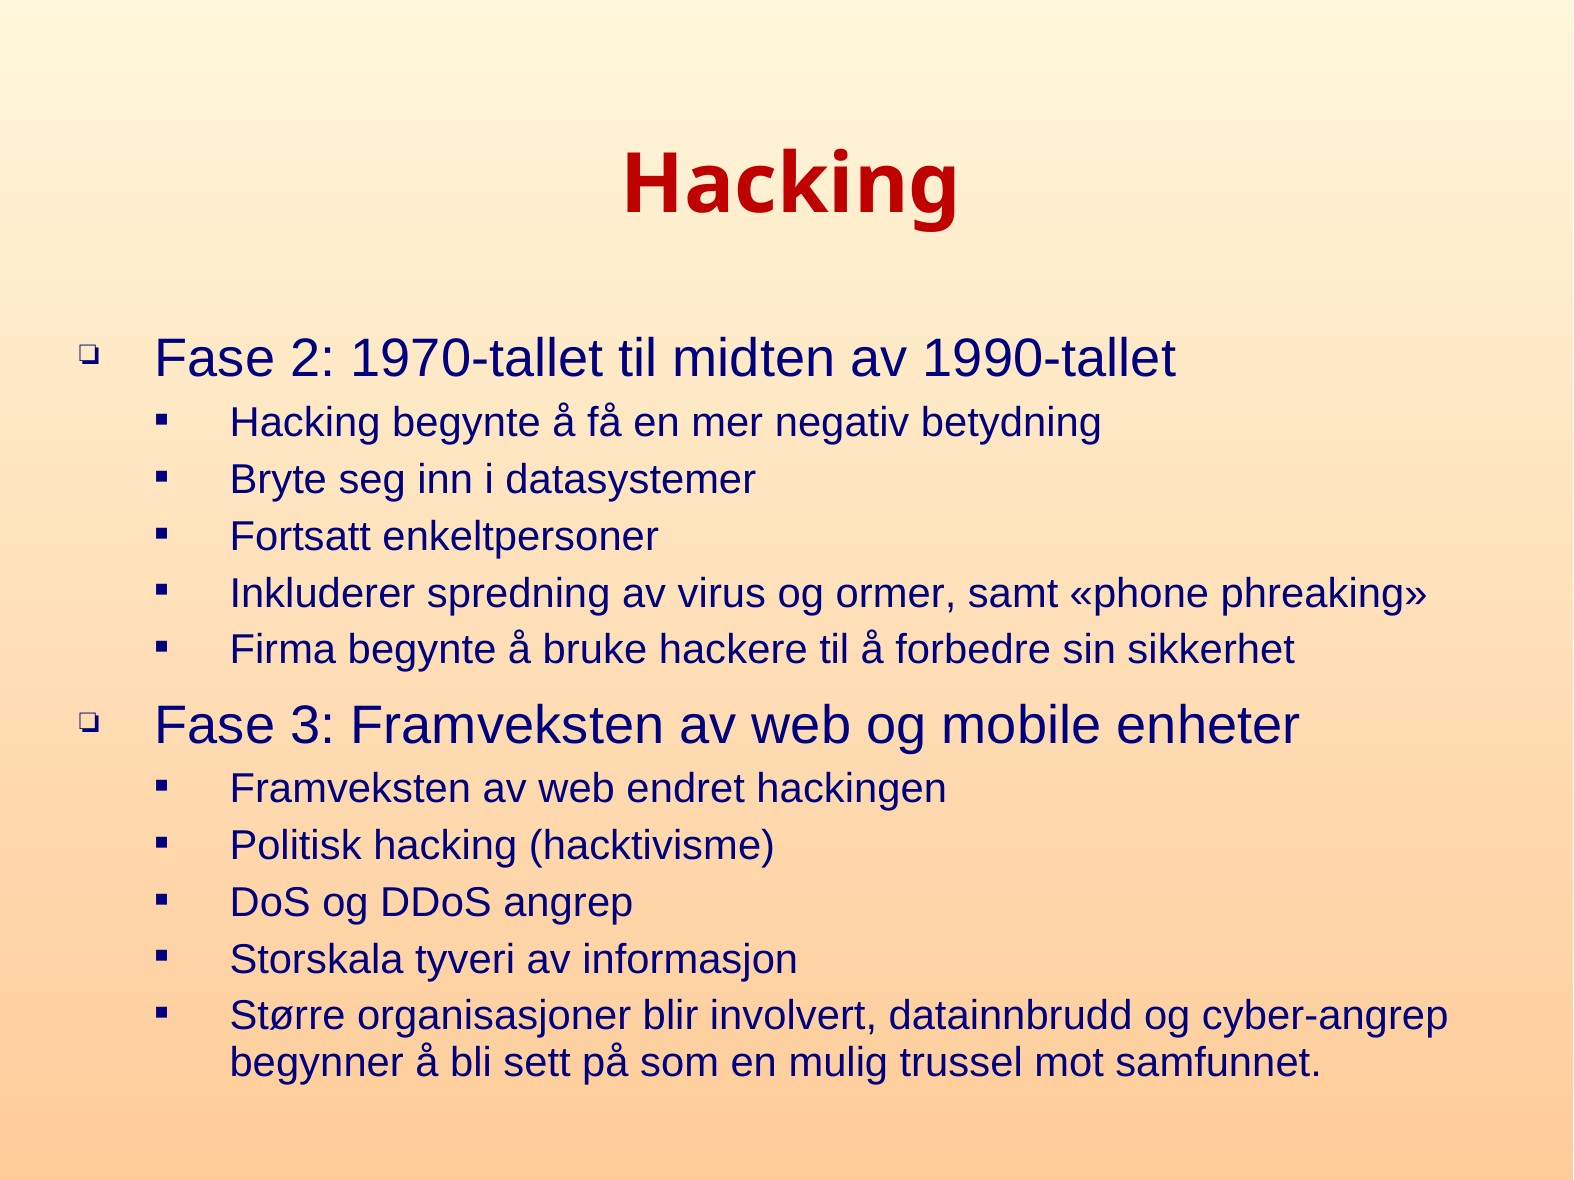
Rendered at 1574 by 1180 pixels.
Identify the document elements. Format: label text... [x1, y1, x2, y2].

list Fase 2: 1970-tallet til midten av 1990-tallet Hacking begynte å få en mer negativ betydning Bryte seg inn i datasystemer Fortsatt enkeltpersoner Inkluderer spredning av virus og ormer, samt «phone phreaking» Firma begynte å bruke hackere til å forbedre sin sikkerhet Fase 3: Framveksten av web og mobile enheter Framveksten av web endret hackingen Politisk hacking (hacktivisme) DoS og DDoS angrep Storskala tyveri av informasjon Større organisasjoner blir involvert, datainnbrudd og cyber-angrep begynner å bli sett på som en mulig trussel mot samfunnet. [79, 331, 1533, 1165]
title Hacking [39, 54, 1543, 309]
